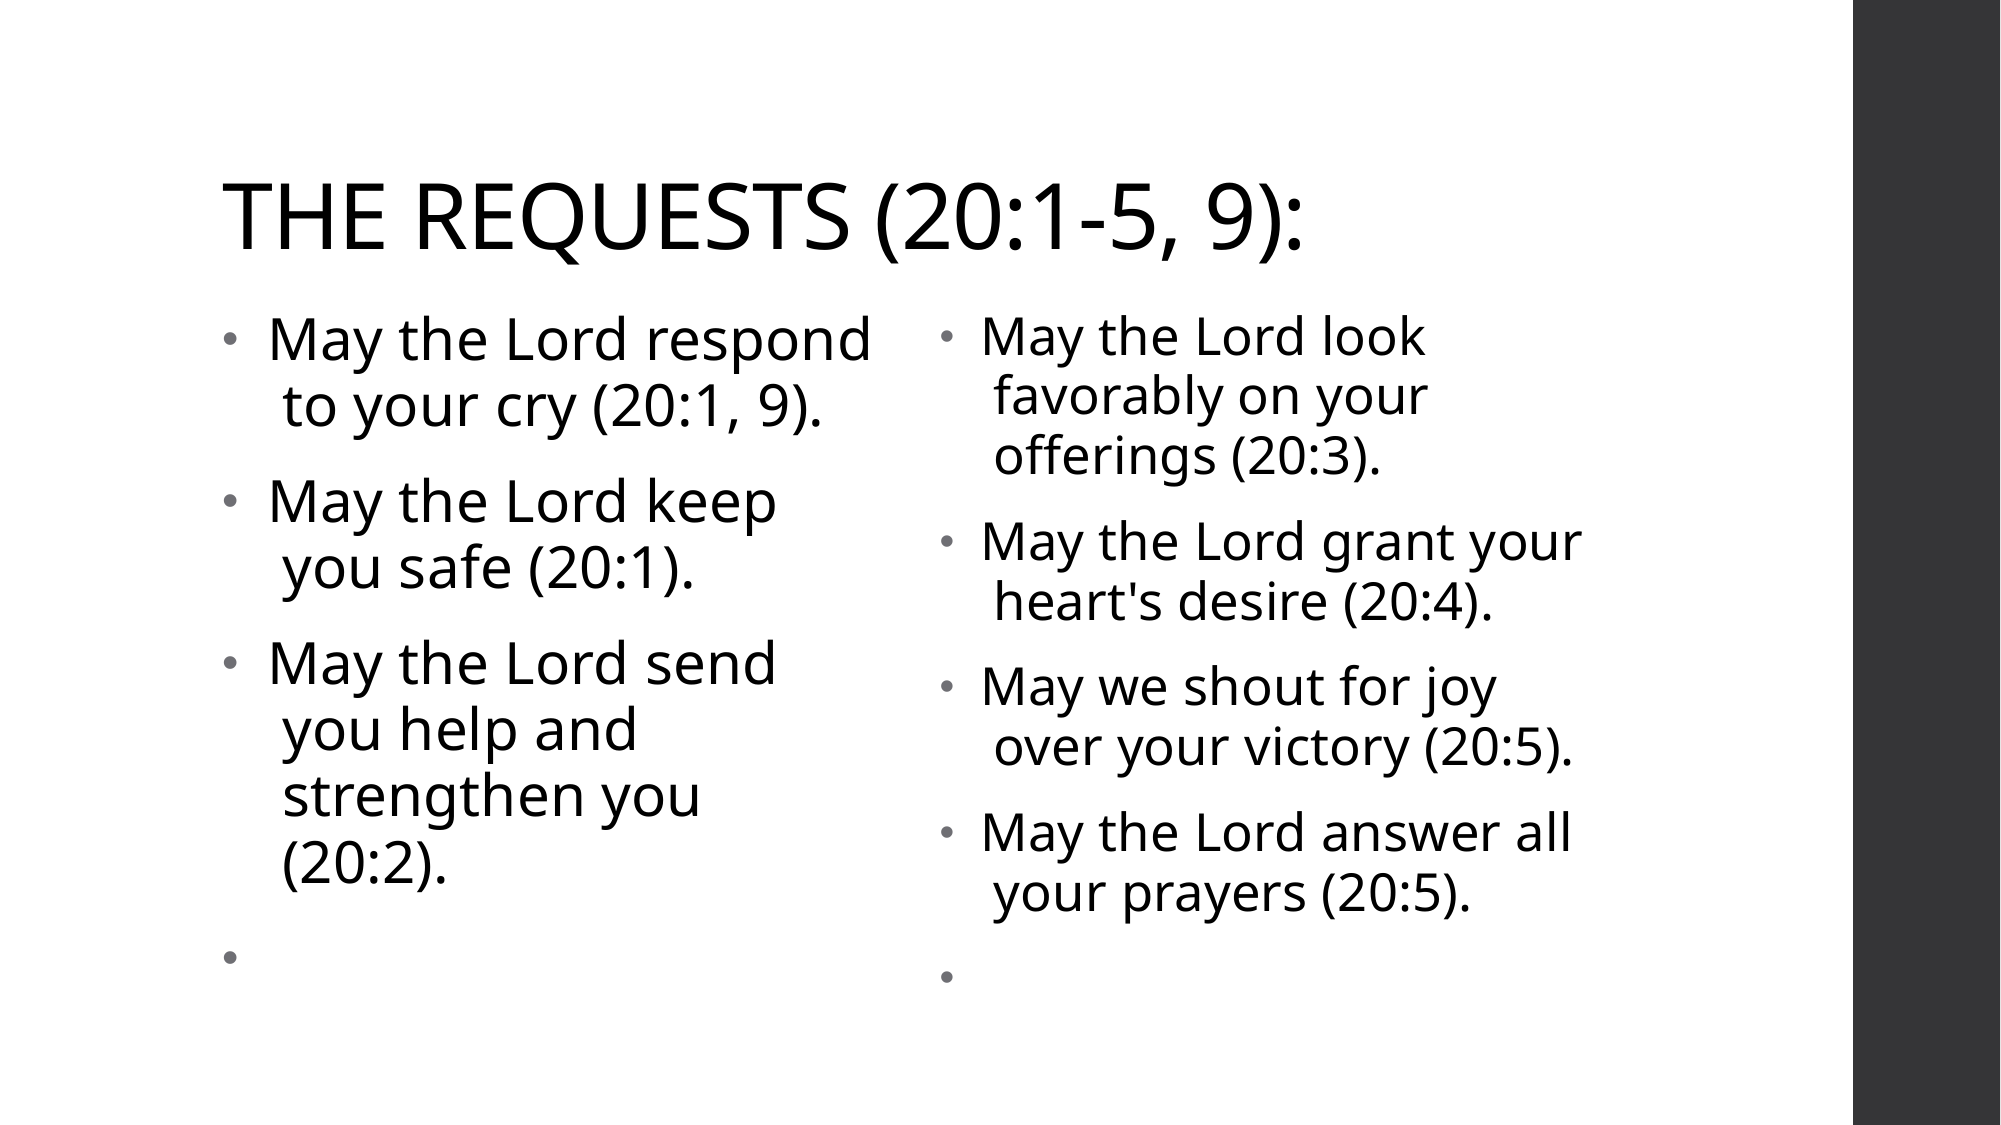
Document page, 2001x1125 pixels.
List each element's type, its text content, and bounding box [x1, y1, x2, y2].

title THE REQUESTS (20:1-5, 9): [206, 60, 1797, 278]
list May the Lord look favorably on your offerings (20:3). May the Lord grant your heart's desire (20:4). May we shout for joy over your victory (20:5). May the Lord answer all your prayers (20:5). [924, 299, 1617, 1014]
list May the Lord respond to your cry (20:1, 9). May the Lord keep you safe (20:1). May the Lord send you help and strengthen you (20:2). [207, 299, 900, 1014]
